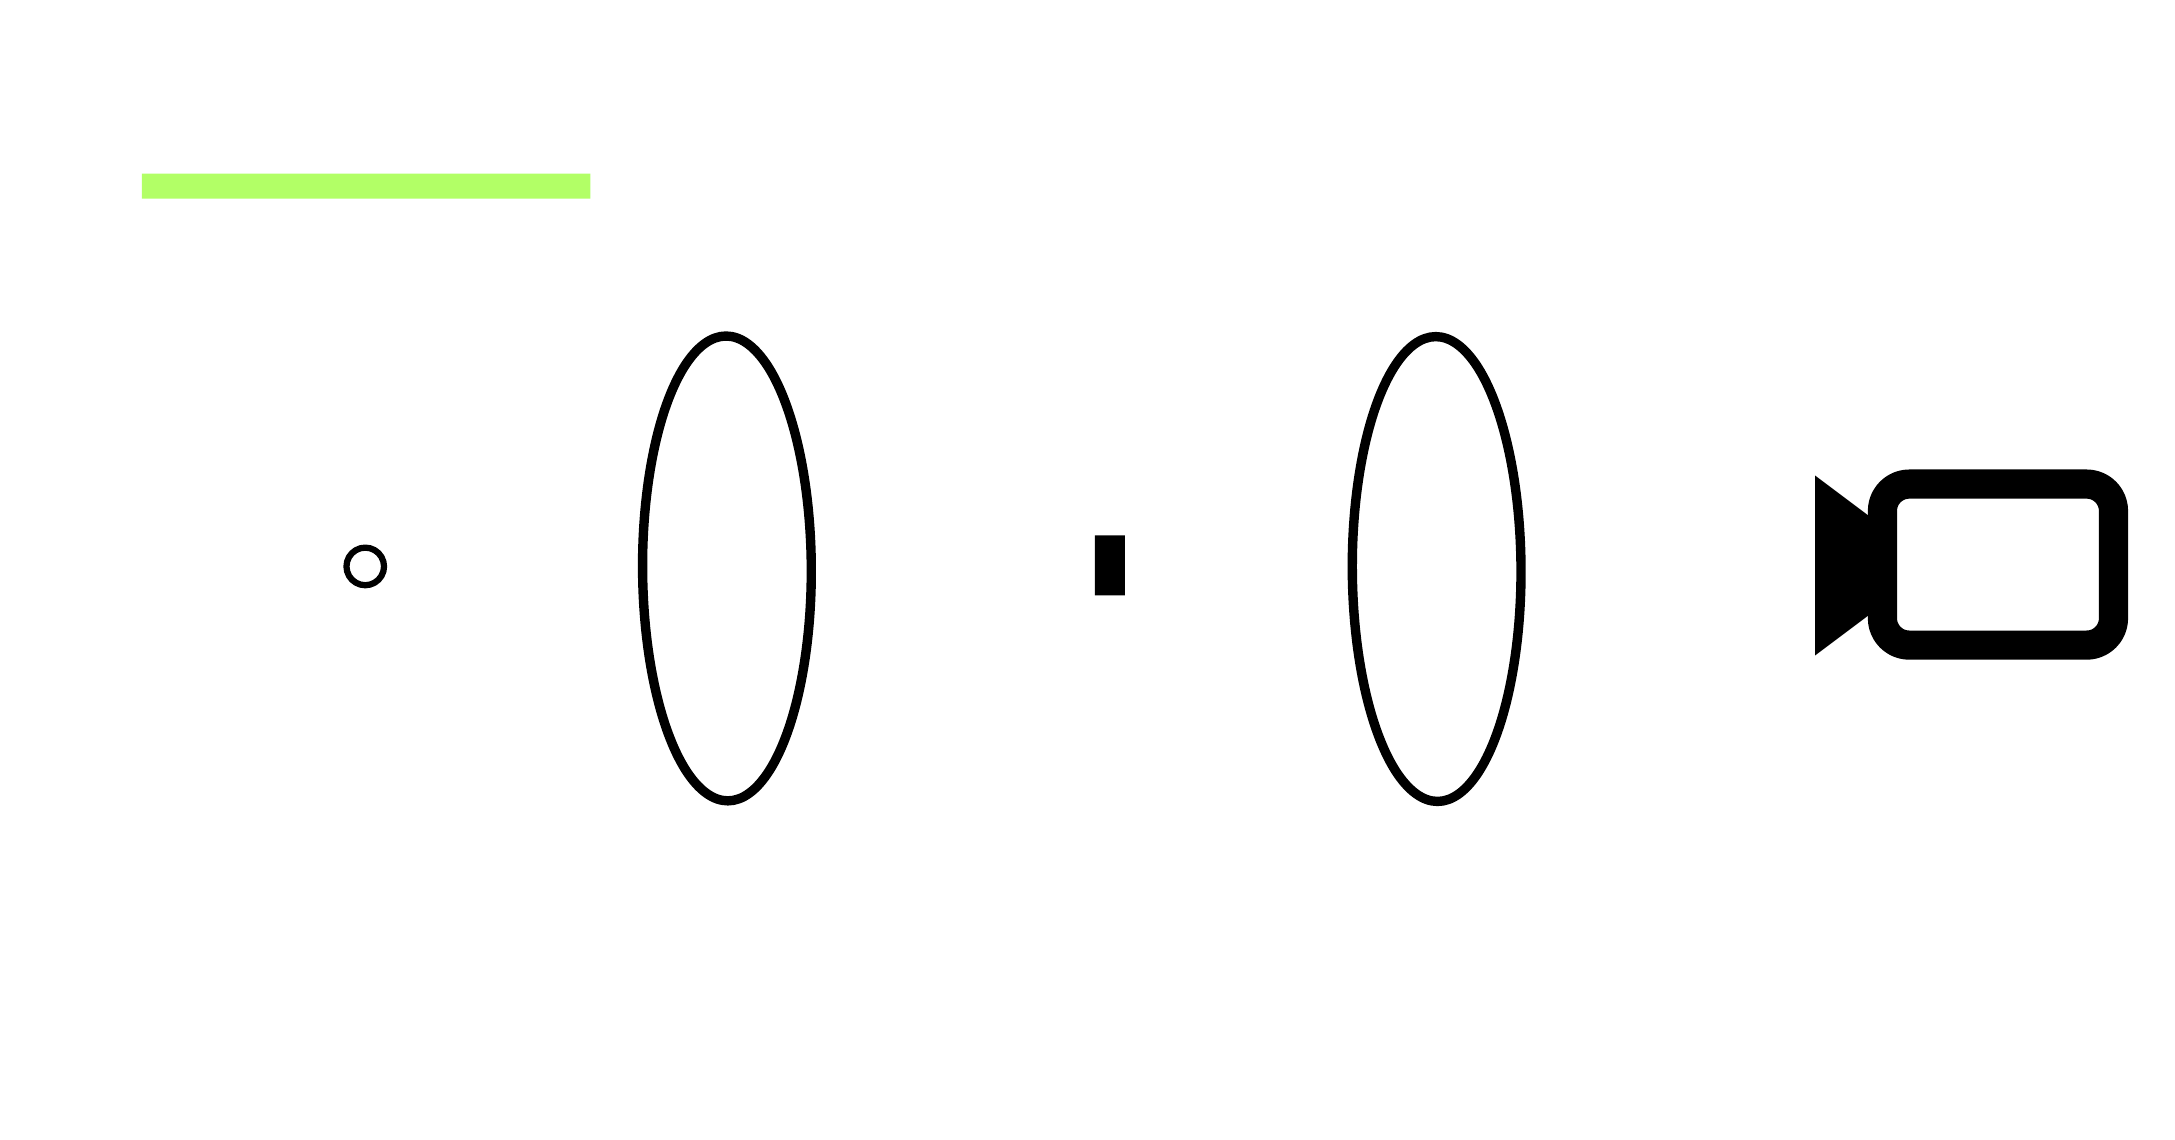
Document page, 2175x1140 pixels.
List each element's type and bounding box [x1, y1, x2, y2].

text_box [1094, 535, 1125, 596]
text_box [642, 336, 812, 801]
text_box [1815, 475, 1876, 656]
text_box [1352, 336, 1522, 802]
text_box [1882, 484, 2114, 646]
